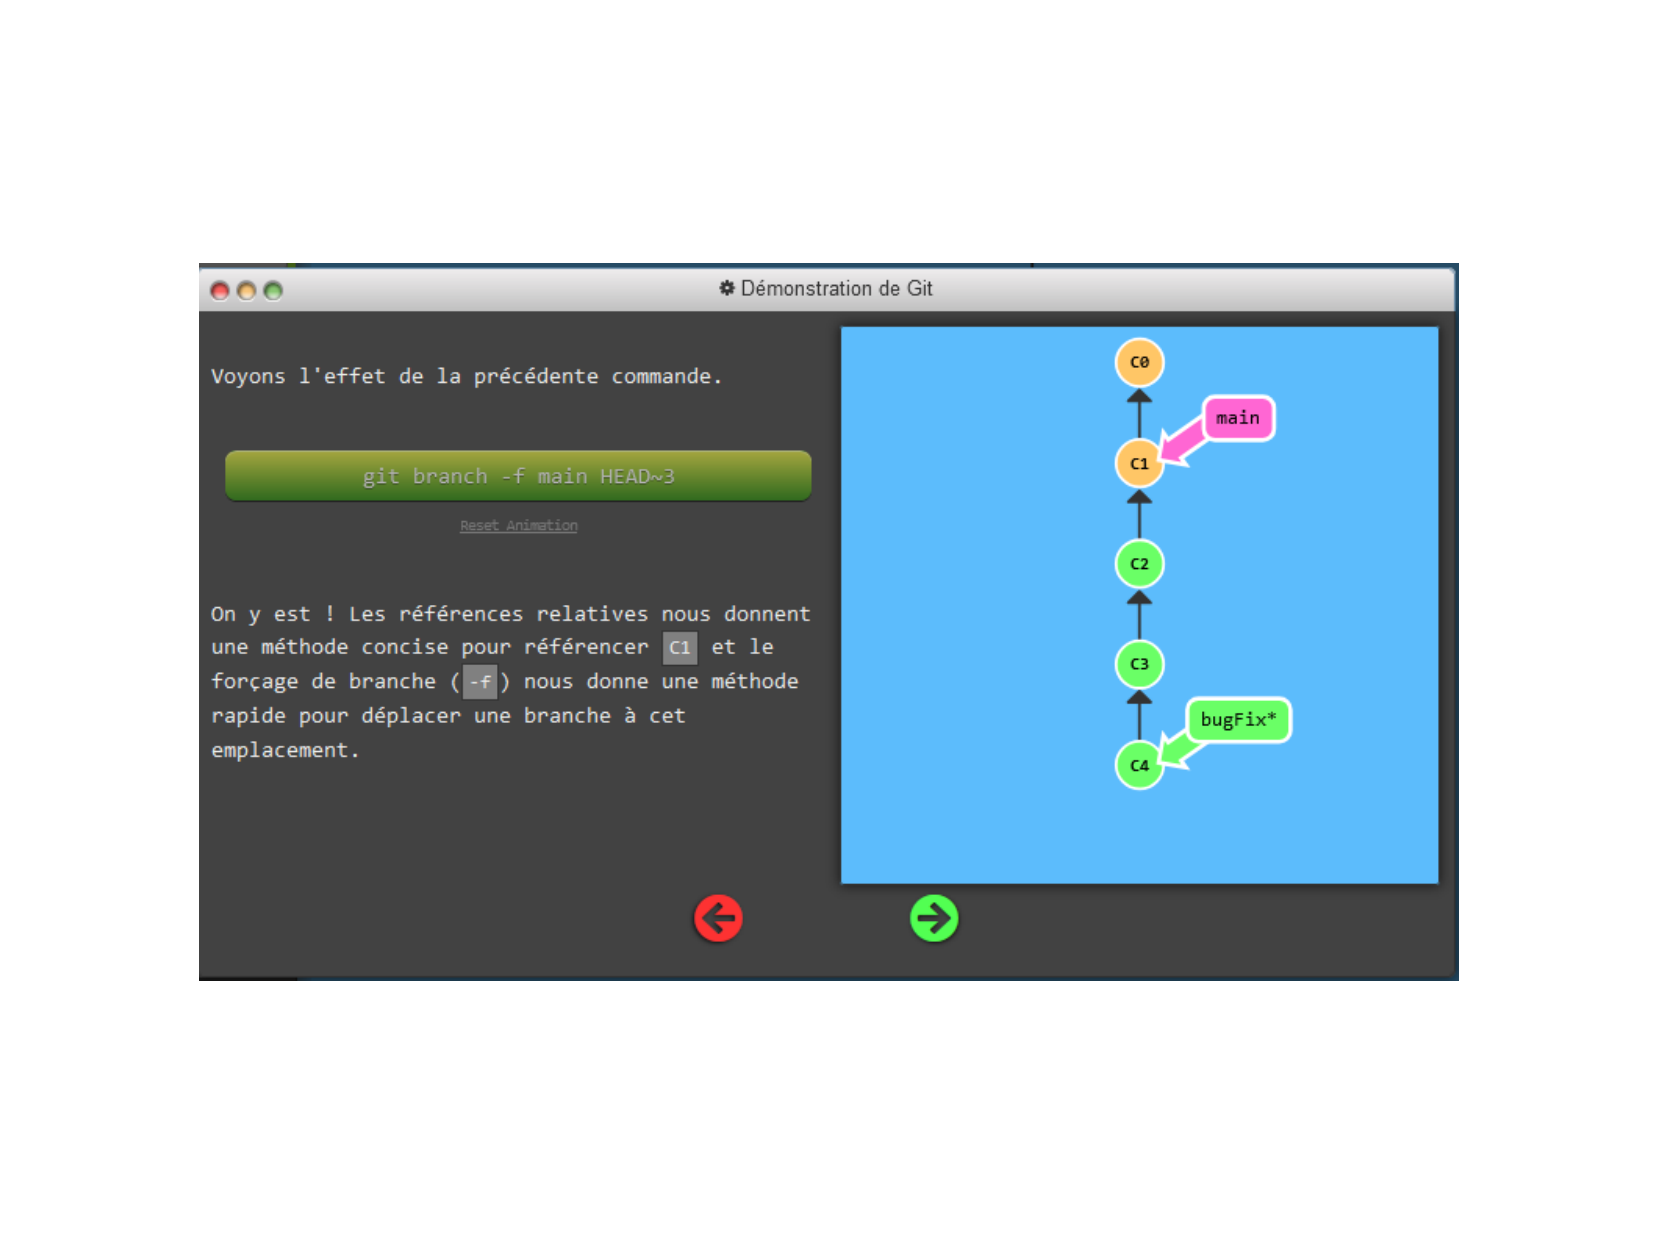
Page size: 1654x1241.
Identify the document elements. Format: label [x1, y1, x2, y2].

picture [199, 263, 1459, 981]
